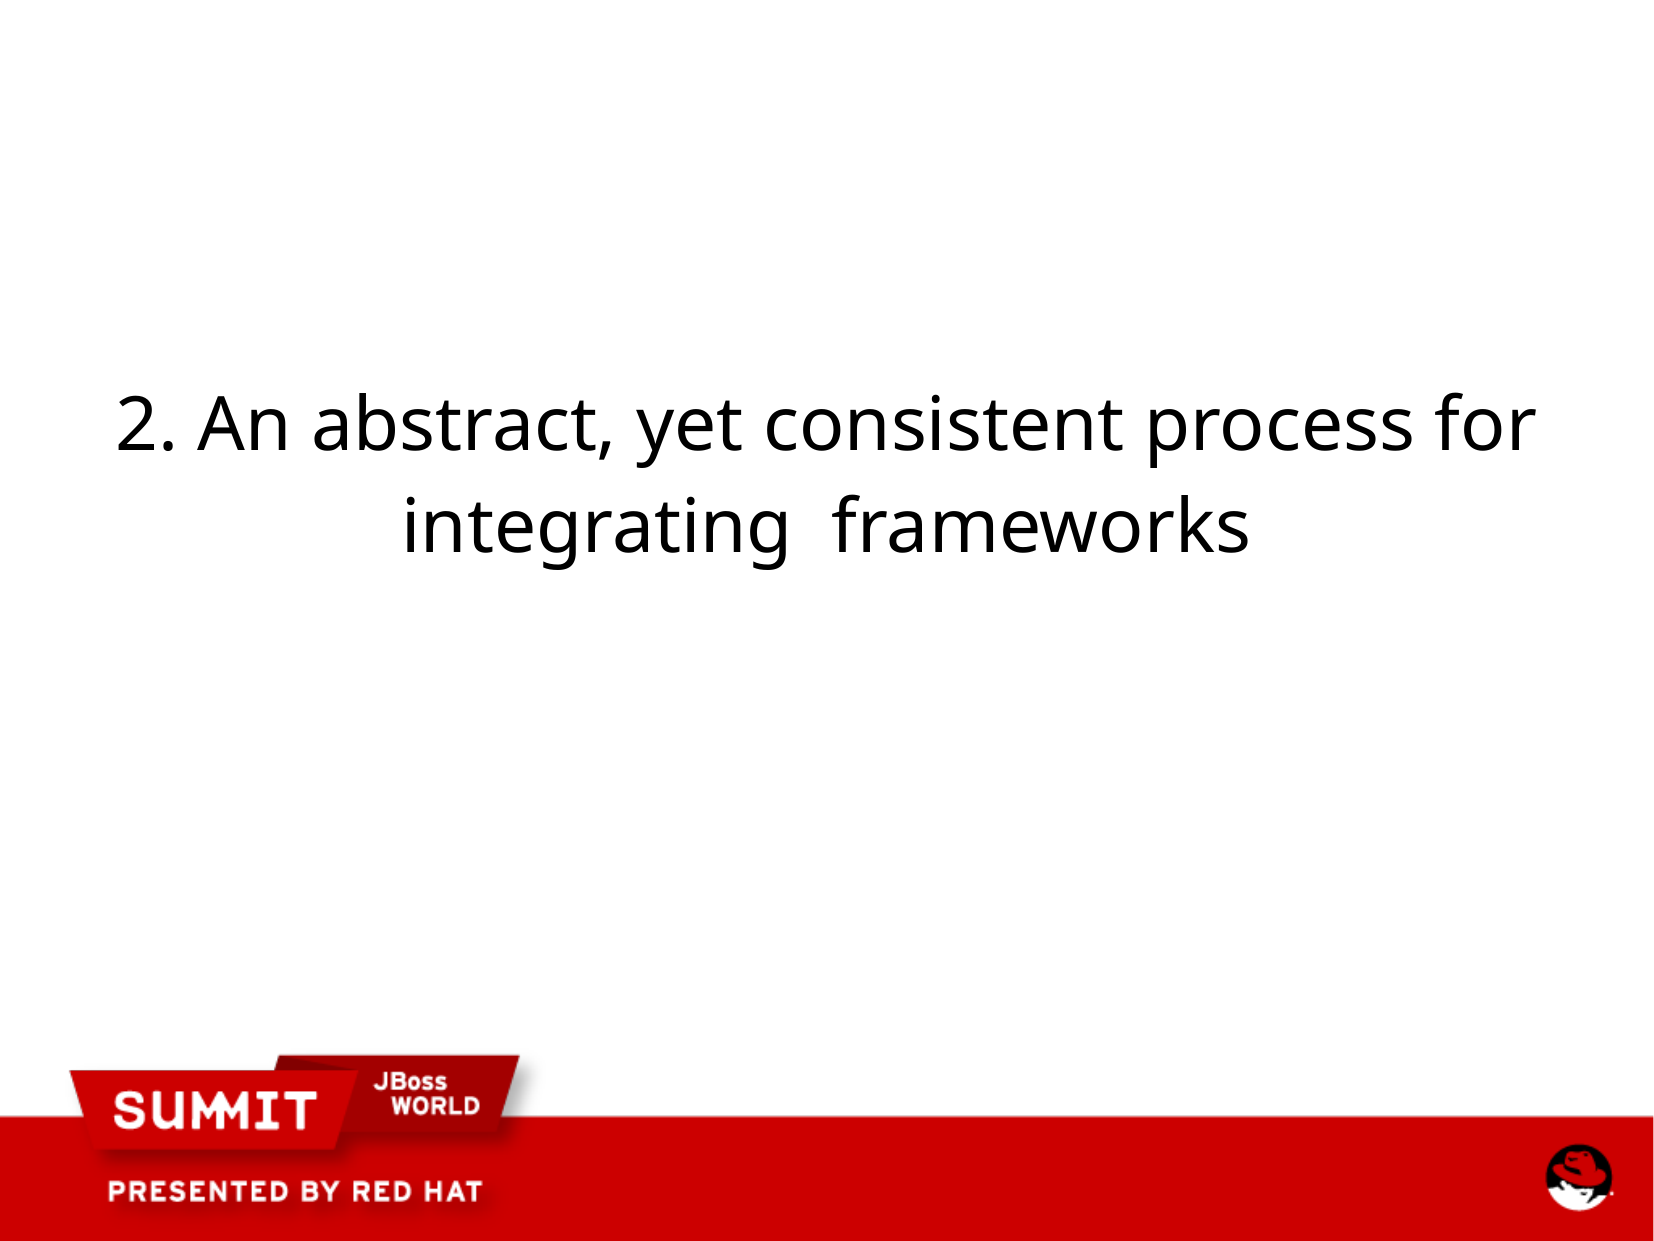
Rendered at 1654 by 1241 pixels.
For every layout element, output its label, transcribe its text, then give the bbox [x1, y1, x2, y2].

picture [0, 1043, 1654, 1241]
subtitle 2. An abstract, yet consistent process for integrating frameworks [82, 37, 1571, 1039]
